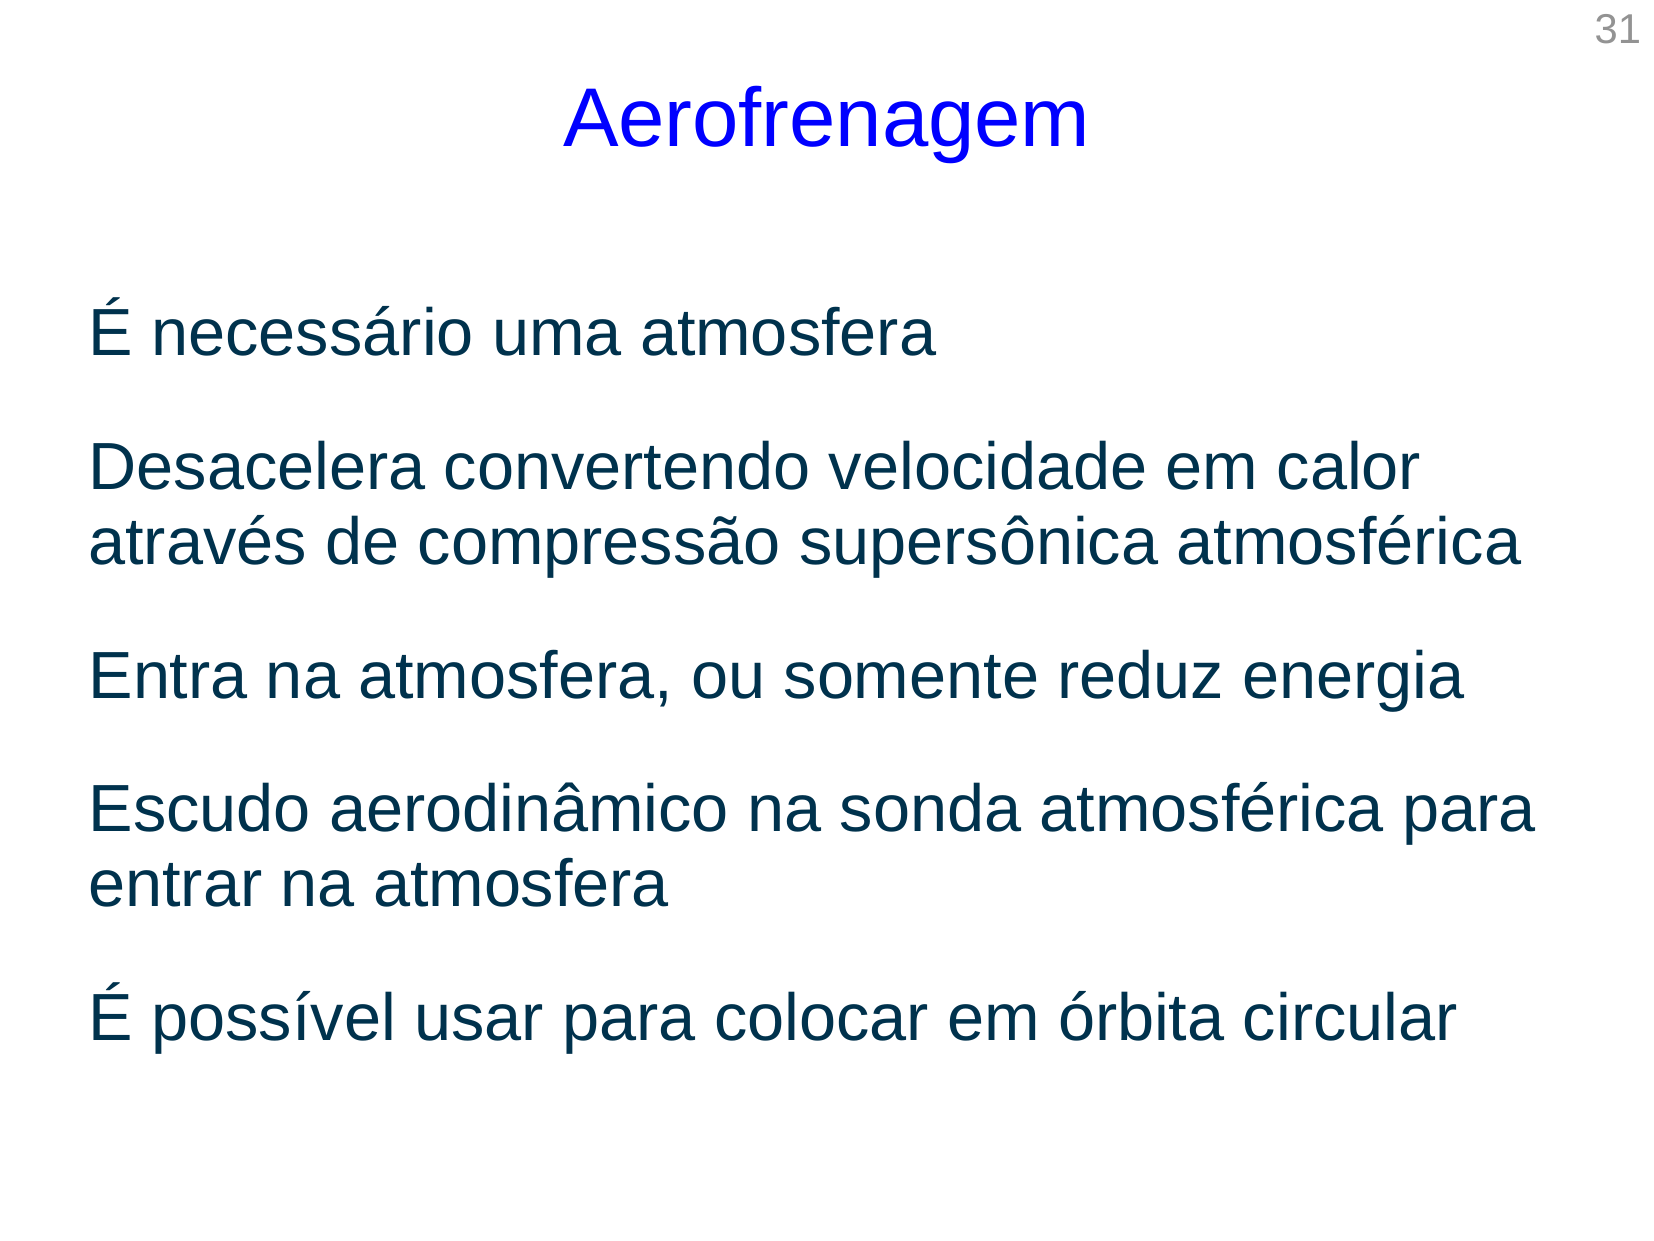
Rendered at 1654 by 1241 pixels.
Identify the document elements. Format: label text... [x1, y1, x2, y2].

title Aerofrenagem [88, 59, 1565, 178]
list É necessário uma atmosfera Desacelera convertendo velocidade em calor através de compressão supersônica atmosférica Entra na atmosfera, ou somente reduz energia Escudo aerodinâmico na sonda atmosférica para entrar na atmosfera É possível usar para colocar em órbita circular [88, 295, 1565, 1182]
